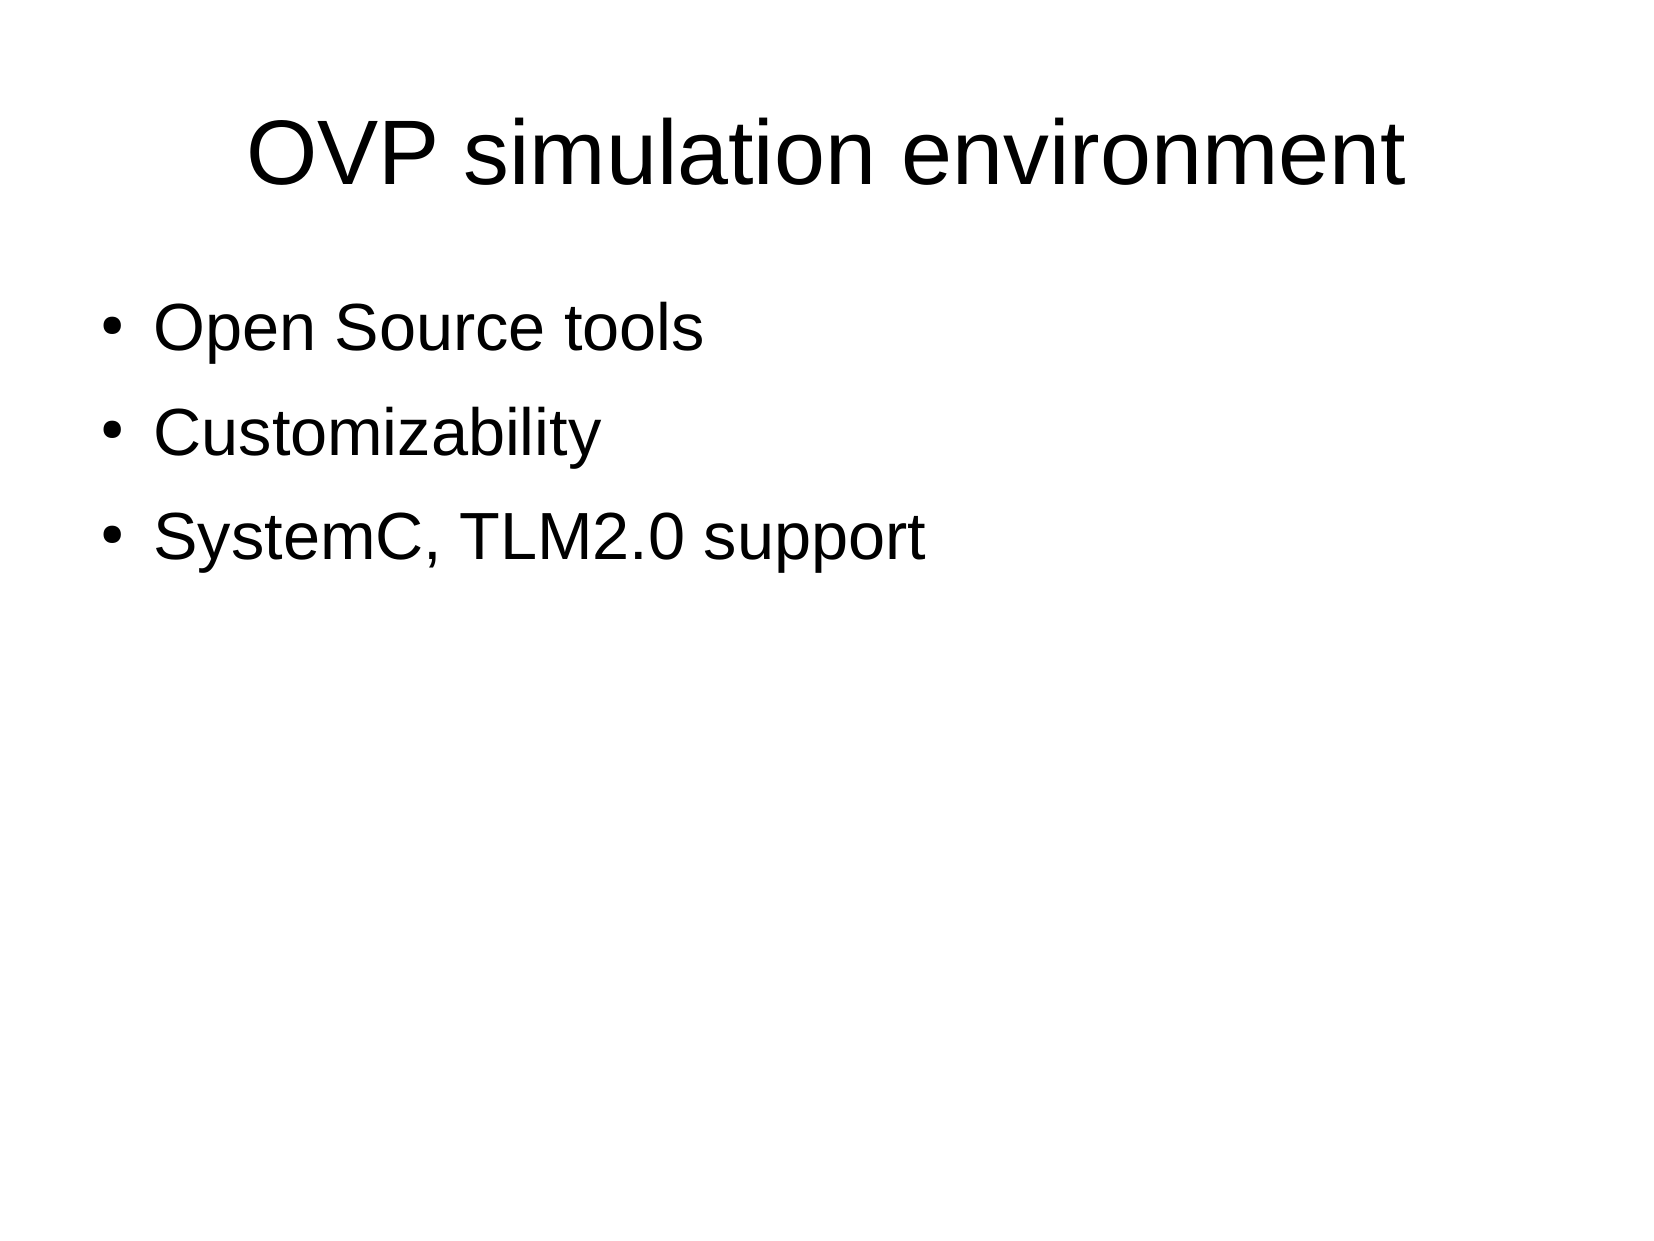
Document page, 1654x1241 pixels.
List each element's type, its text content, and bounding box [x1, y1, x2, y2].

list Open Source tools Customizability SystemC, TLM2.0 support [82, 290, 1571, 1010]
title OVP simulation environment [82, 49, 1571, 257]
